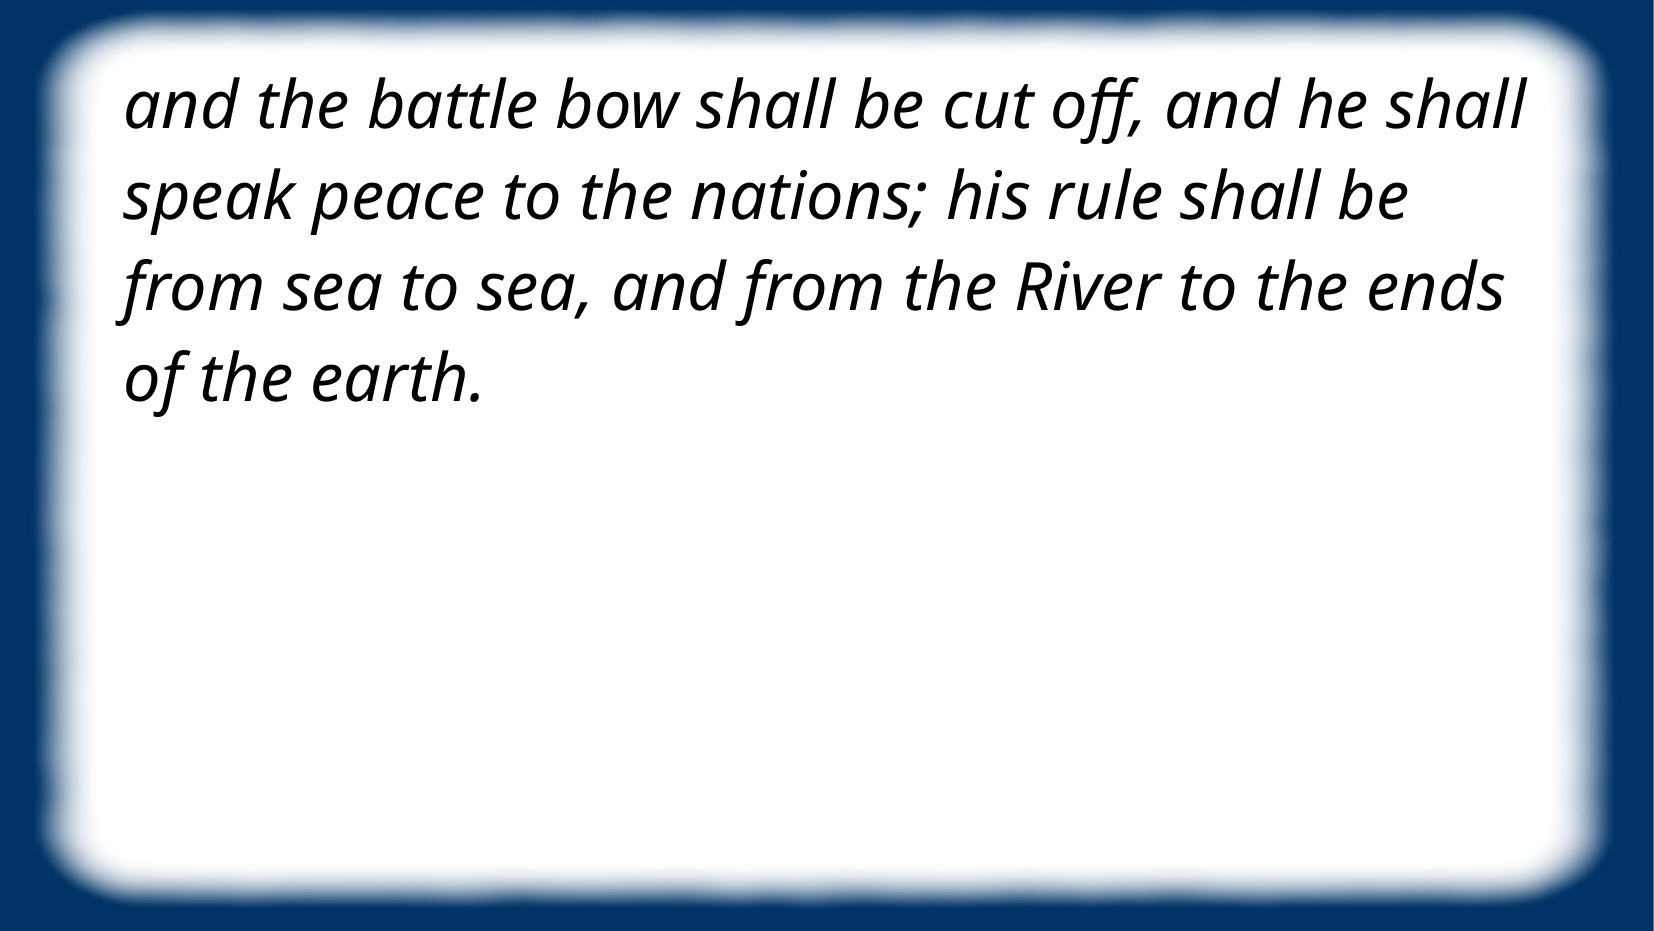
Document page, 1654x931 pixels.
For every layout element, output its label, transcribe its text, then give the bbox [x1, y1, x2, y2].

picture [0, 0, 1654, 931]
text_box and the battle bow shall be cut off, and he shall speak peace to the nations; his rule shall be from sea to sea, and from the River to the ends of the earth. [90, 50, 1561, 421]
